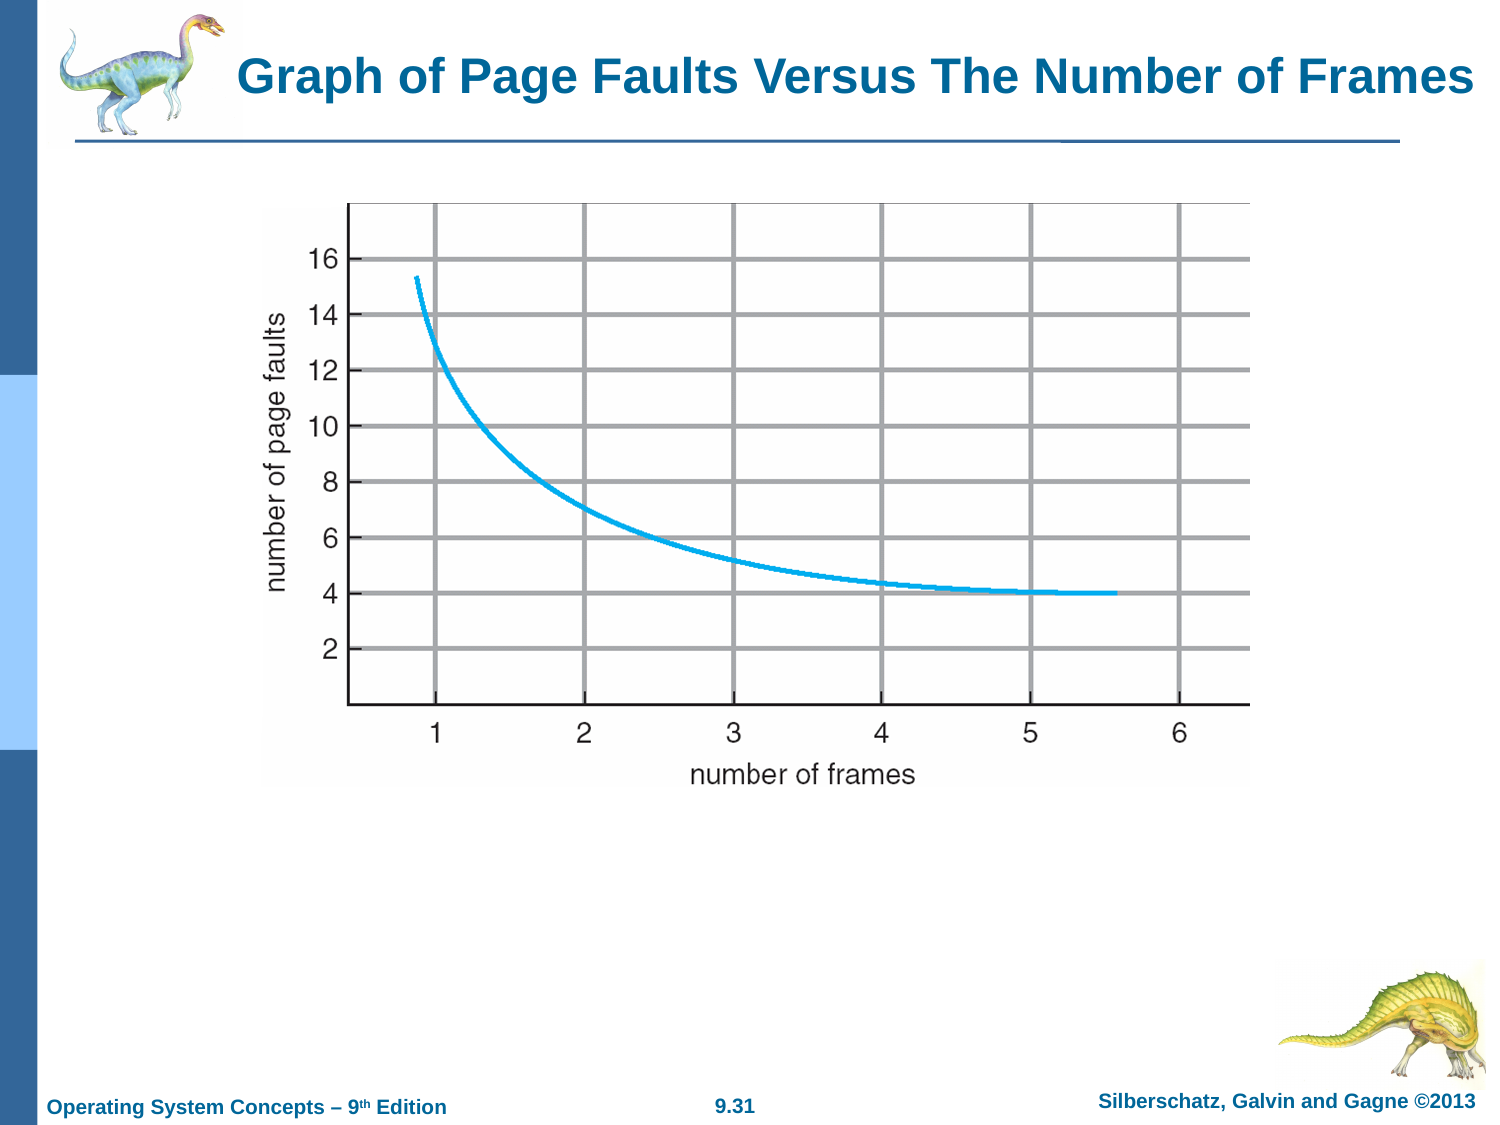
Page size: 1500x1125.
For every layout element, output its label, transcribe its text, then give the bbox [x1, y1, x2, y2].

title Graph of Page Faults Versus The Number of Frames [181, 16, 1500, 111]
picture [258, 203, 1250, 787]
picture [1275, 959, 1486, 1090]
picture [46, 0, 243, 149]
